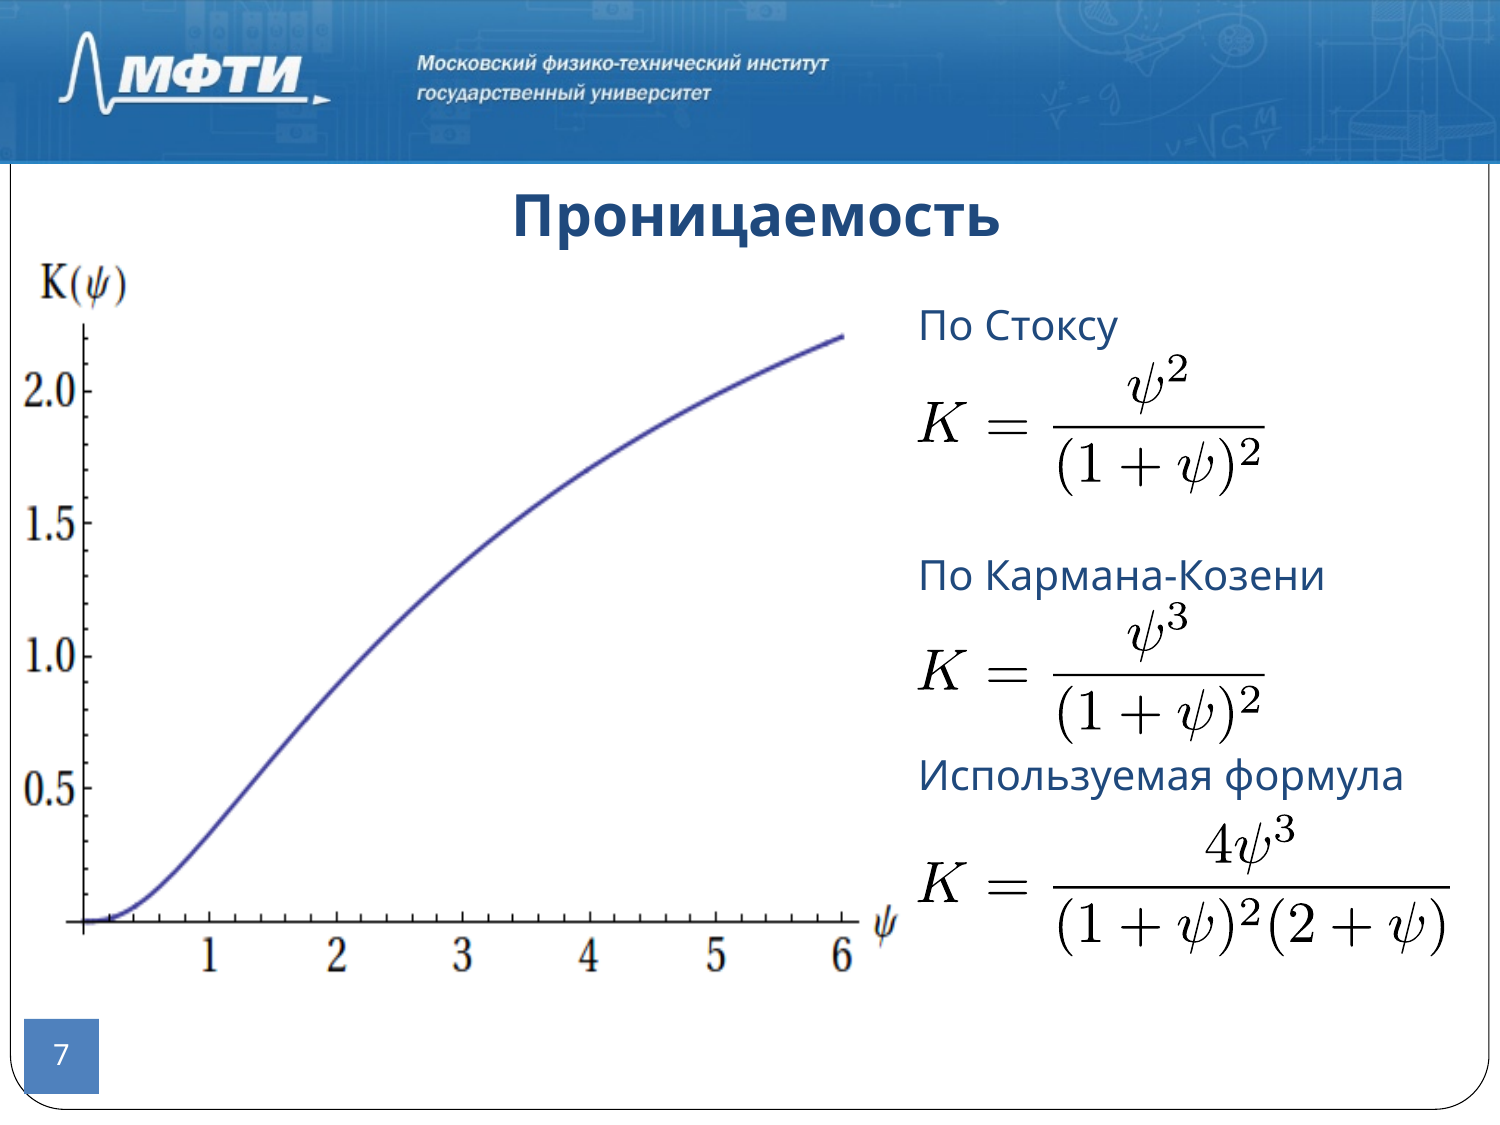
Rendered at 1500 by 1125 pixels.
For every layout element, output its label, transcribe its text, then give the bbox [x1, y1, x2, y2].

text_box [915, 354, 1265, 497]
picture [22, 255, 903, 986]
text_box По Стоксу По Кармана-Козени Используемая формула [903, 241, 1457, 986]
text_box <номер> [24, 1018, 99, 1094]
text_box Проницаемость [118, 160, 1396, 255]
picture [0, 0, 1500, 164]
